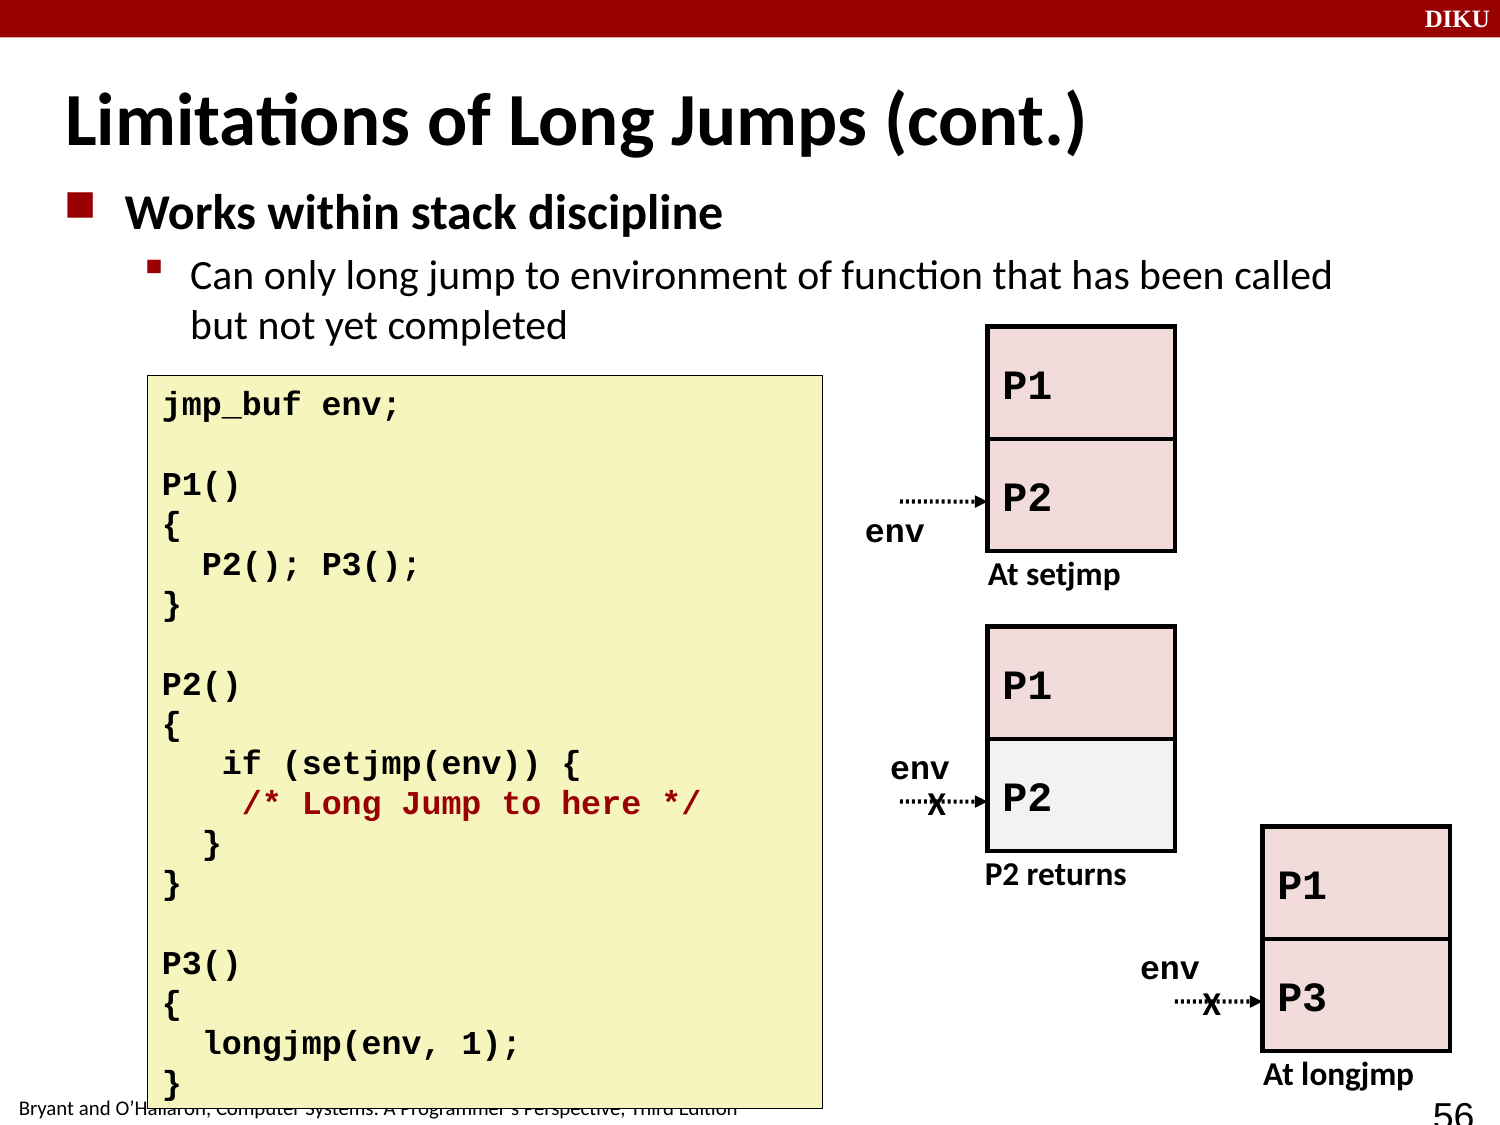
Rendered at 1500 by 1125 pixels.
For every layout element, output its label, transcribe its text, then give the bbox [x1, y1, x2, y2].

text_box P2 returns [970, 844, 1142, 900]
text_box At setjmp [973, 544, 1136, 600]
text_box P1 [1262, 826, 1450, 939]
text_box env [850, 501, 940, 557]
text_box At longjmp [1248, 1044, 1430, 1100]
text_box Works within stack discipline Can only long jump to environment of function that has been called but not yet completed [53, 172, 1417, 363]
text_box P1 [987, 326, 1175, 439]
text_box P2 [987, 439, 1175, 552]
text_box Limitations of Long Jumps (cont.) [50, 68, 1352, 163]
text_box X [1187, 974, 1236, 1030]
text_box X [912, 774, 961, 830]
text_box P3 [1262, 939, 1450, 1052]
text_box env [1125, 938, 1215, 994]
text_box env [875, 739, 965, 794]
text_box P1 [987, 626, 1175, 739]
text_box jmp_buf env; P1() { P2(); P3(); } P2() { if (setjmp(env)) { /* Long Jump to here */ } } P3() { longjmp(env, 1); } [147, 374, 822, 1109]
text_box P2 [987, 739, 1175, 852]
